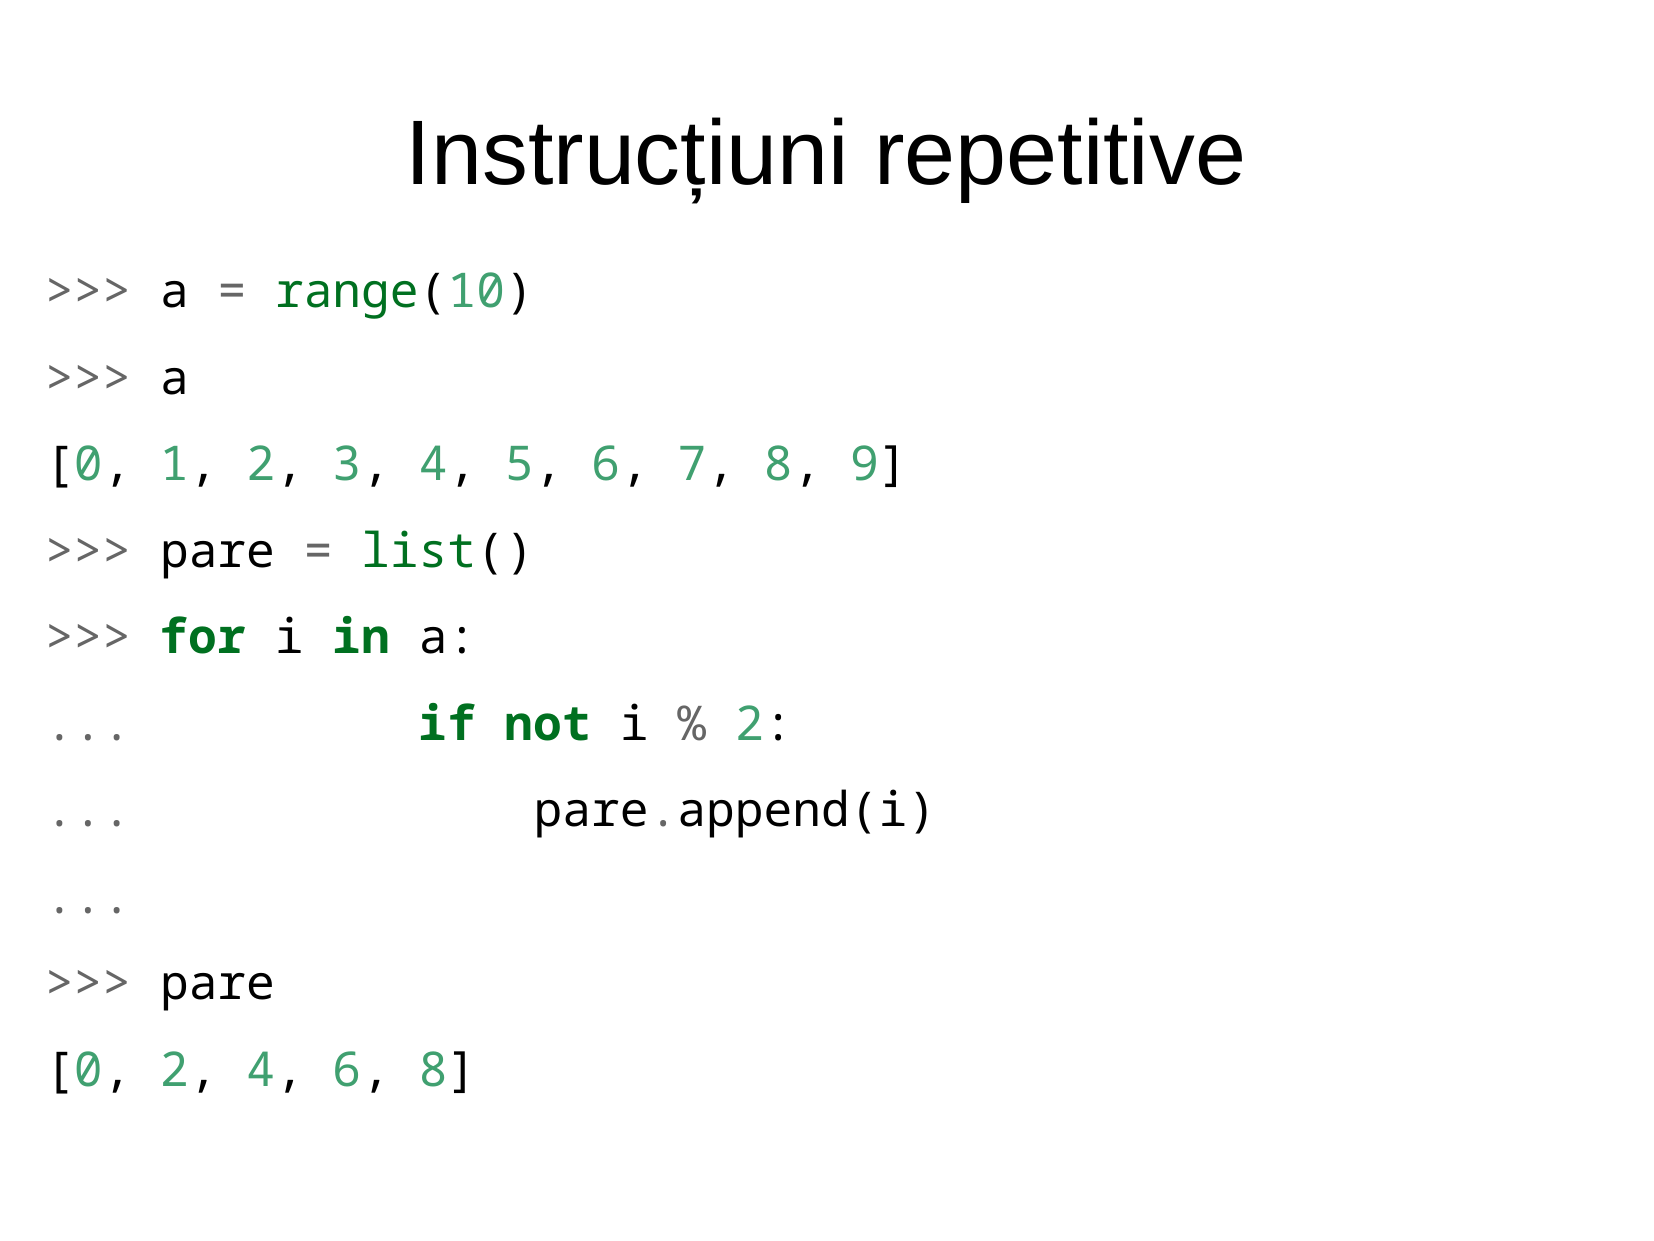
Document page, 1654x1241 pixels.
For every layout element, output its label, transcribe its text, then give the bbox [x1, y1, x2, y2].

title Instrucțiuni repetitive [82, 49, 1571, 256]
list >>> a = range(10) >>> a [0, 1, 2, 3, 4, 5, 6, 7, 8, 9] >>> pare = list() >>> for i in a: ... if not i % 2: ... pare.append(i) ... >>> pare [0, 2, 4, 6, 8] [45, 256, 1591, 1111]
